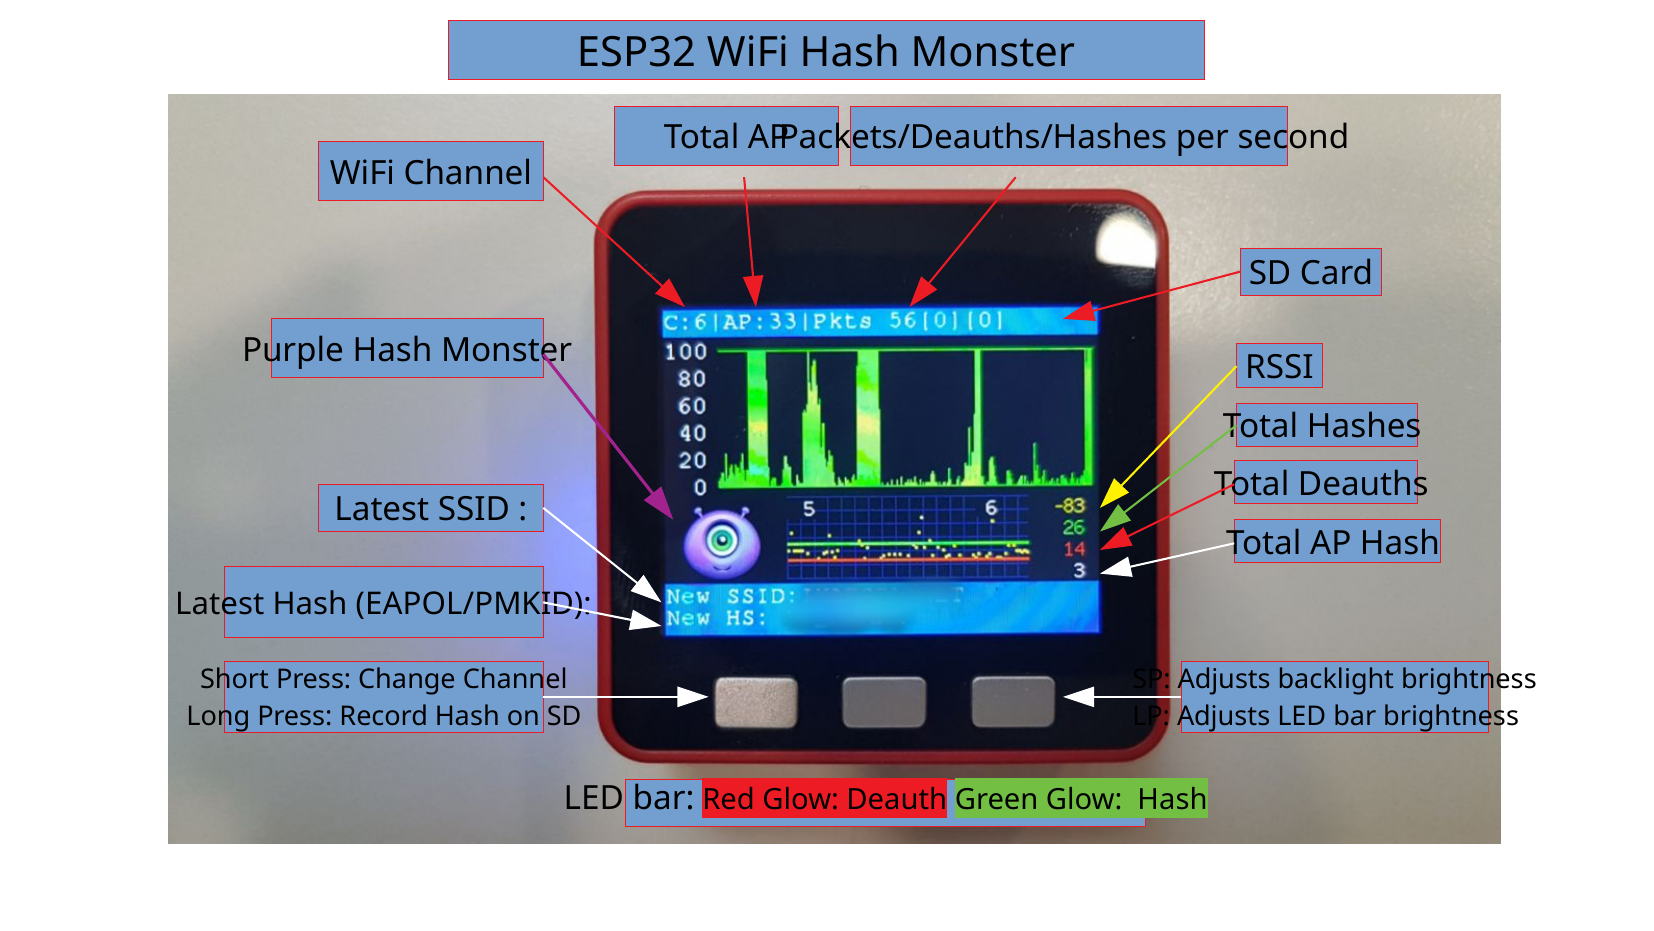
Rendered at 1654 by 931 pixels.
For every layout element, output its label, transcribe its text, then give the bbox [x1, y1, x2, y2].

text_box Total Deauths [1234, 460, 1418, 504]
text_box Latest SSID : [318, 484, 544, 532]
text_box Total AP [614, 106, 839, 166]
text_box Purple Hash Monster [271, 318, 544, 378]
picture [168, 94, 1501, 844]
text_box SD Card [1240, 248, 1382, 296]
text_box Total Hashes [1236, 403, 1418, 447]
text_box Packets/Deauths/Hashes per second [850, 106, 1288, 166]
text_box Latest Hash (EAPOL/PMKID): [224, 566, 544, 638]
text_box RSSI [1236, 343, 1323, 388]
text_box LED bar: Red Glow: Deauth Green Glow: Hash [625, 779, 1146, 827]
text_box WiFi Channel [318, 141, 544, 201]
text_box Total AP Hash [1234, 519, 1441, 563]
text_box Short Press: Change Channel Long Press: Record Hash on SD [224, 661, 544, 733]
text_box ESP32 WiFi Hash Monster [448, 20, 1205, 80]
text_box SP: Adjusts backlight brightness LP: Adjusts LED bar brightness [1181, 661, 1489, 733]
